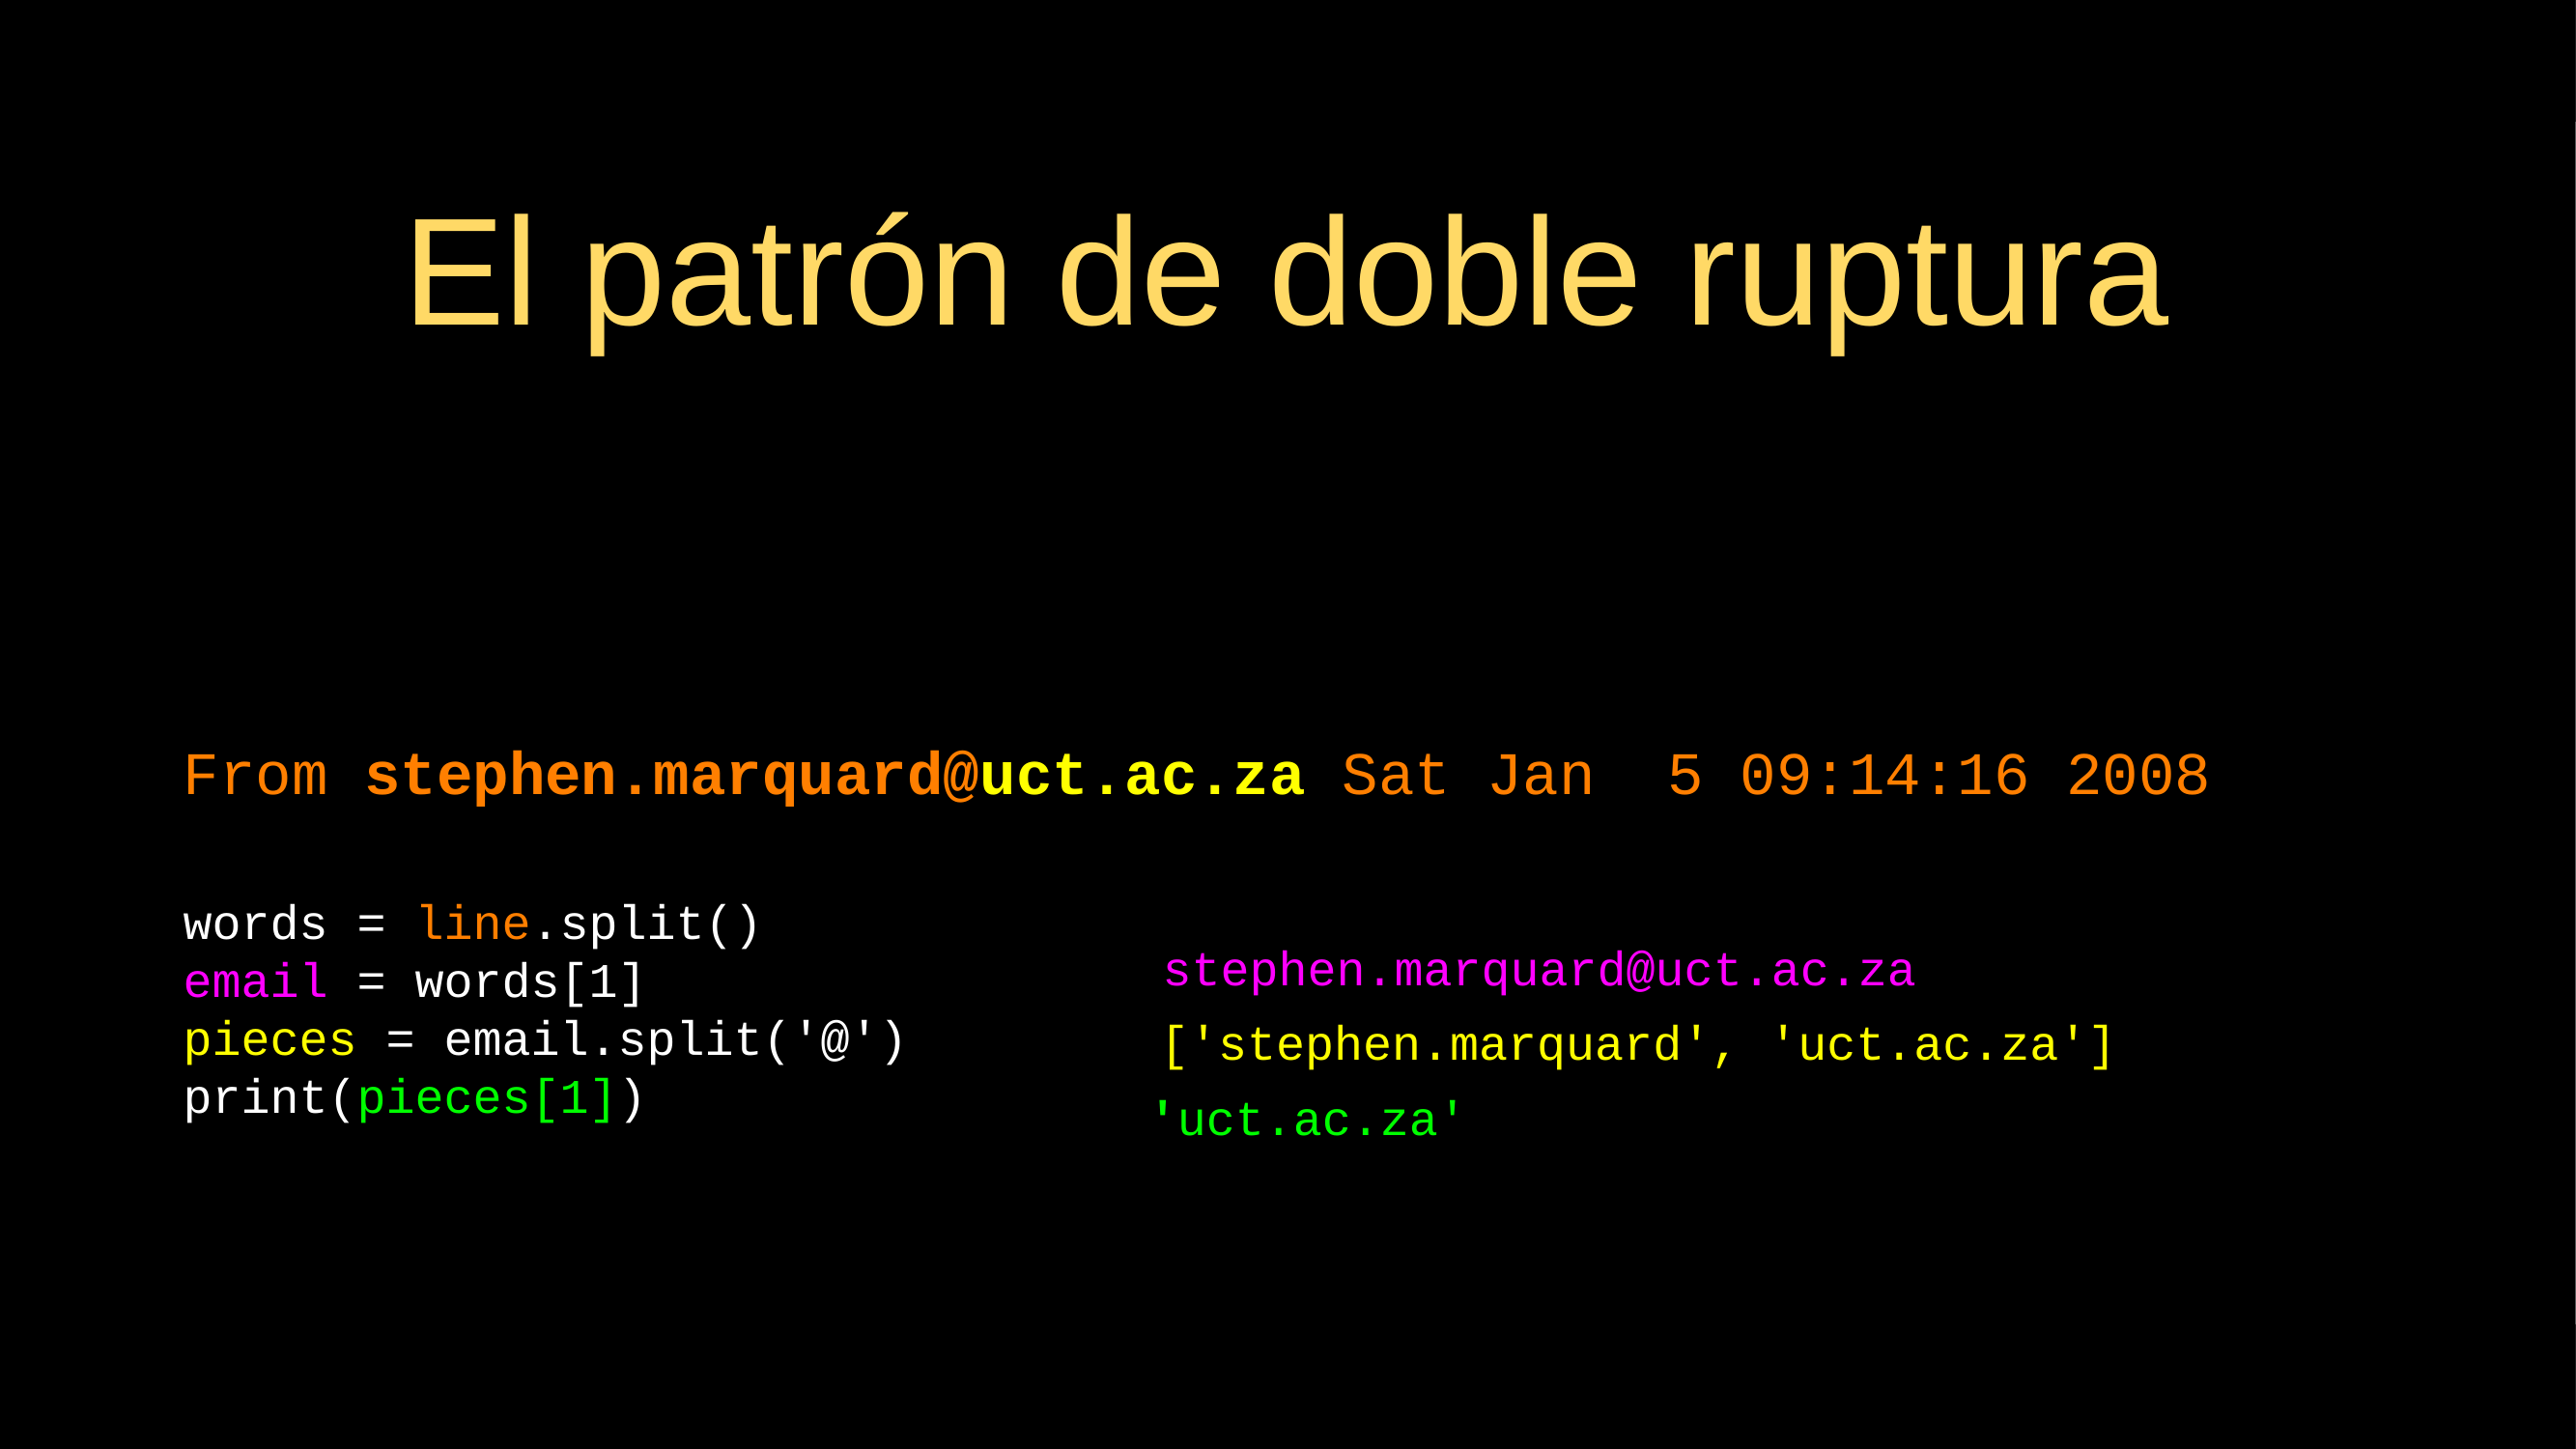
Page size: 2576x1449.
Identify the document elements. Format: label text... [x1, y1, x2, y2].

text_box words = line.split() email = words[1] pieces = email.split('@') print(pieces[1]) [183, 886, 1163, 1186]
text_box ['stephen.marquard', 'uct.ac.za'] [1163, 1002, 2267, 1079]
text_box stephen.marquard@uct.ac.za [1162, 912, 2204, 1020]
text_box 'uct.ac.za' [1147, 1072, 1581, 1159]
text_box From stephen.marquard@uct.ac.za Sat Jan 5 09:14:16 2008 [183, 717, 2298, 824]
title El patrón de doble ruptura [183, 125, 2391, 403]
